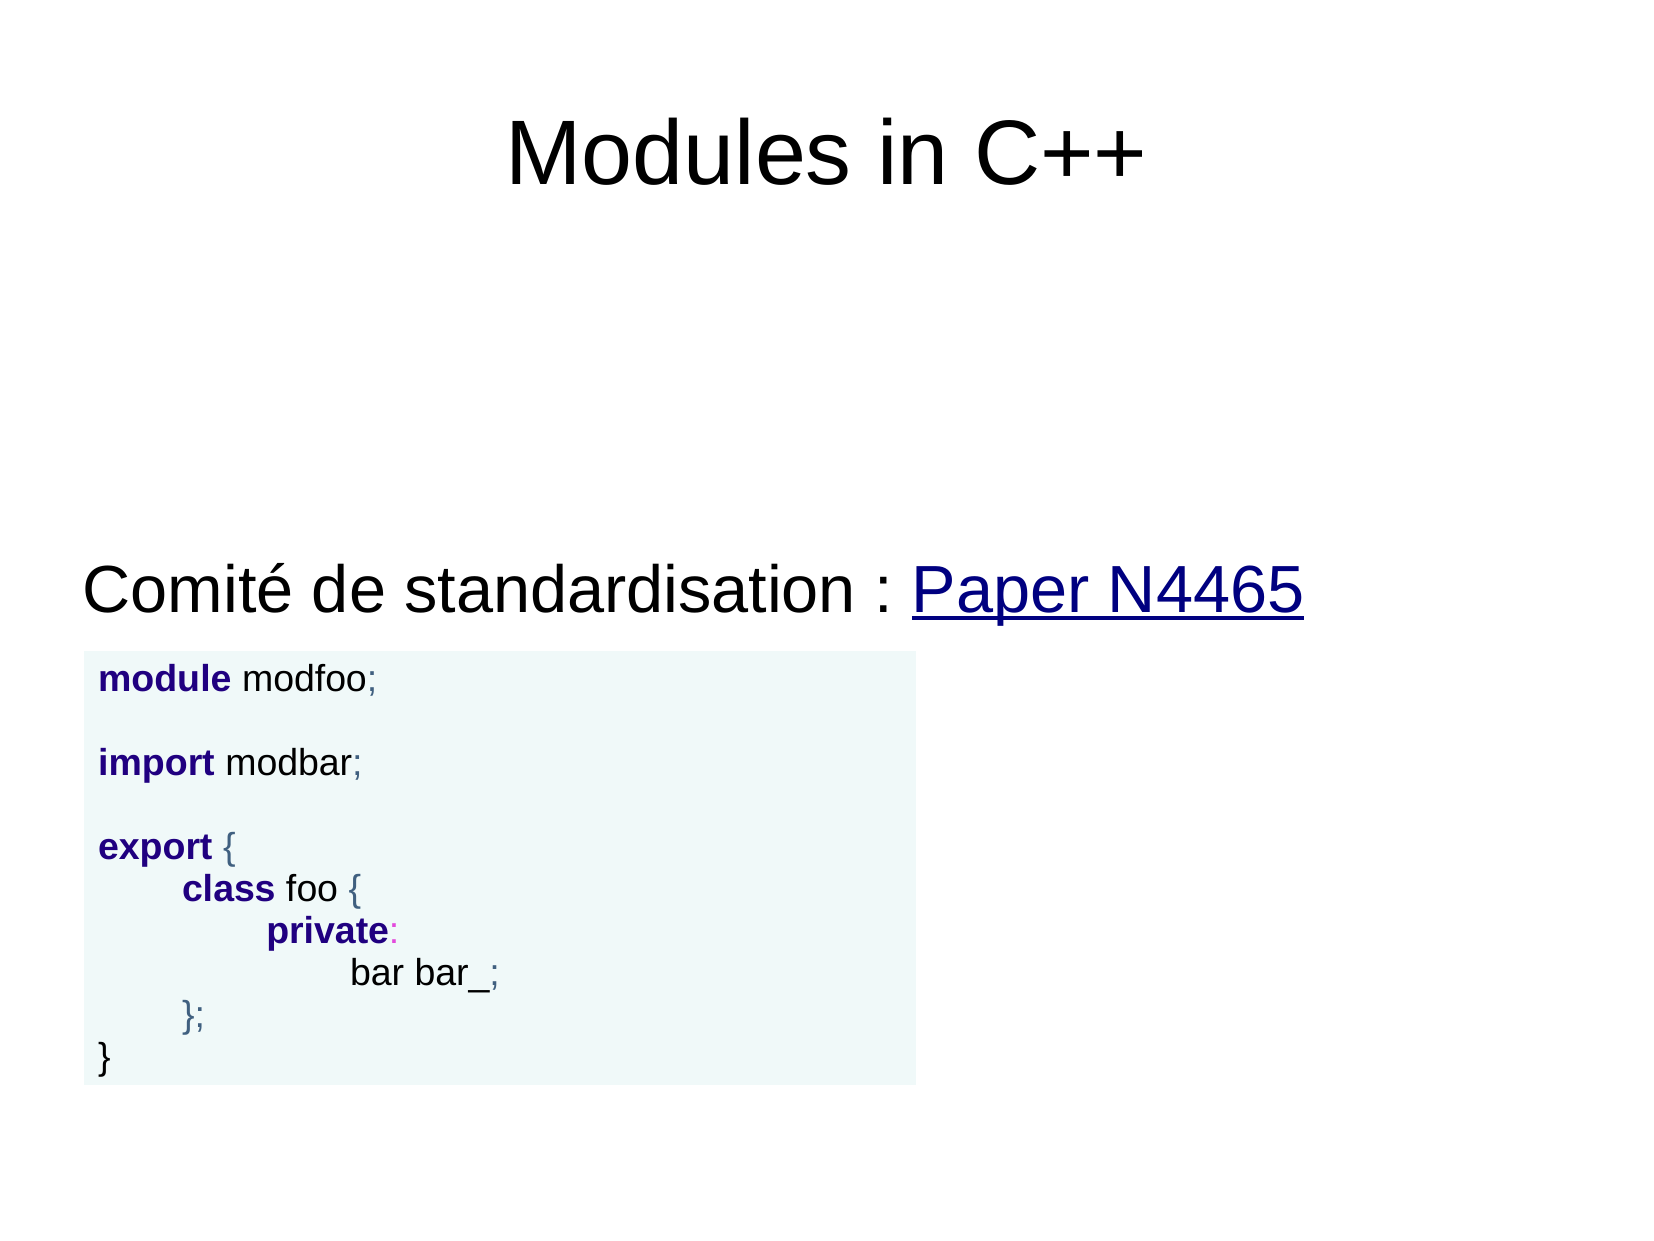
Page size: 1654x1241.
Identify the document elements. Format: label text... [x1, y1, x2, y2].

subtitle Comité de standardisation : Paper N4465 [82, 290, 1571, 1010]
table_header module modfoo; import modbar; export { class foo { private: bar bar_; }; } [84, 651, 916, 1085]
title Modules in C++ [82, 49, 1571, 257]
